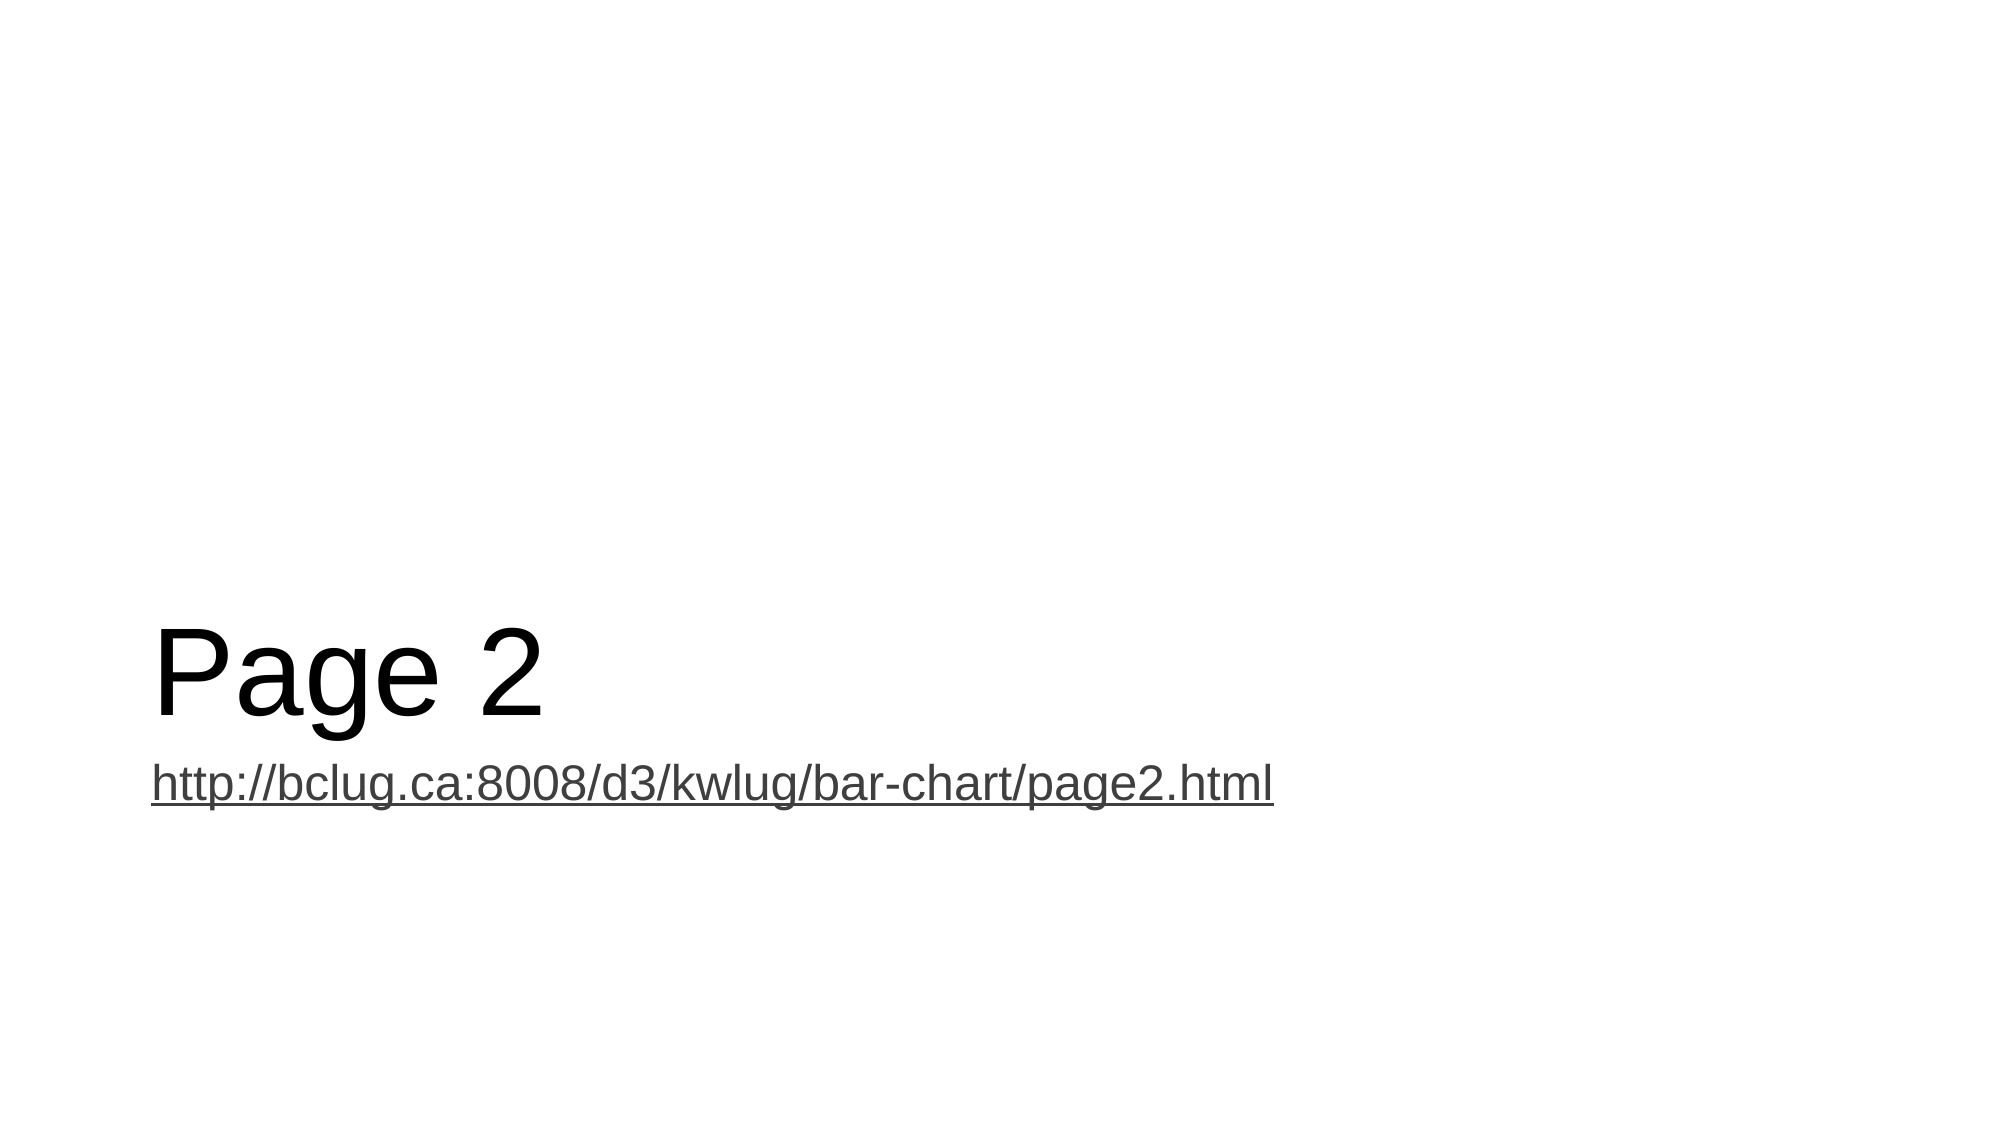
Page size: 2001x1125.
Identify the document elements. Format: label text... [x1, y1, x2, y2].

title Page 2 [136, 280, 1862, 749]
list http://bclug.ca:8008/d3/kwlug/bar-chart/page2.html [136, 752, 1862, 1000]
